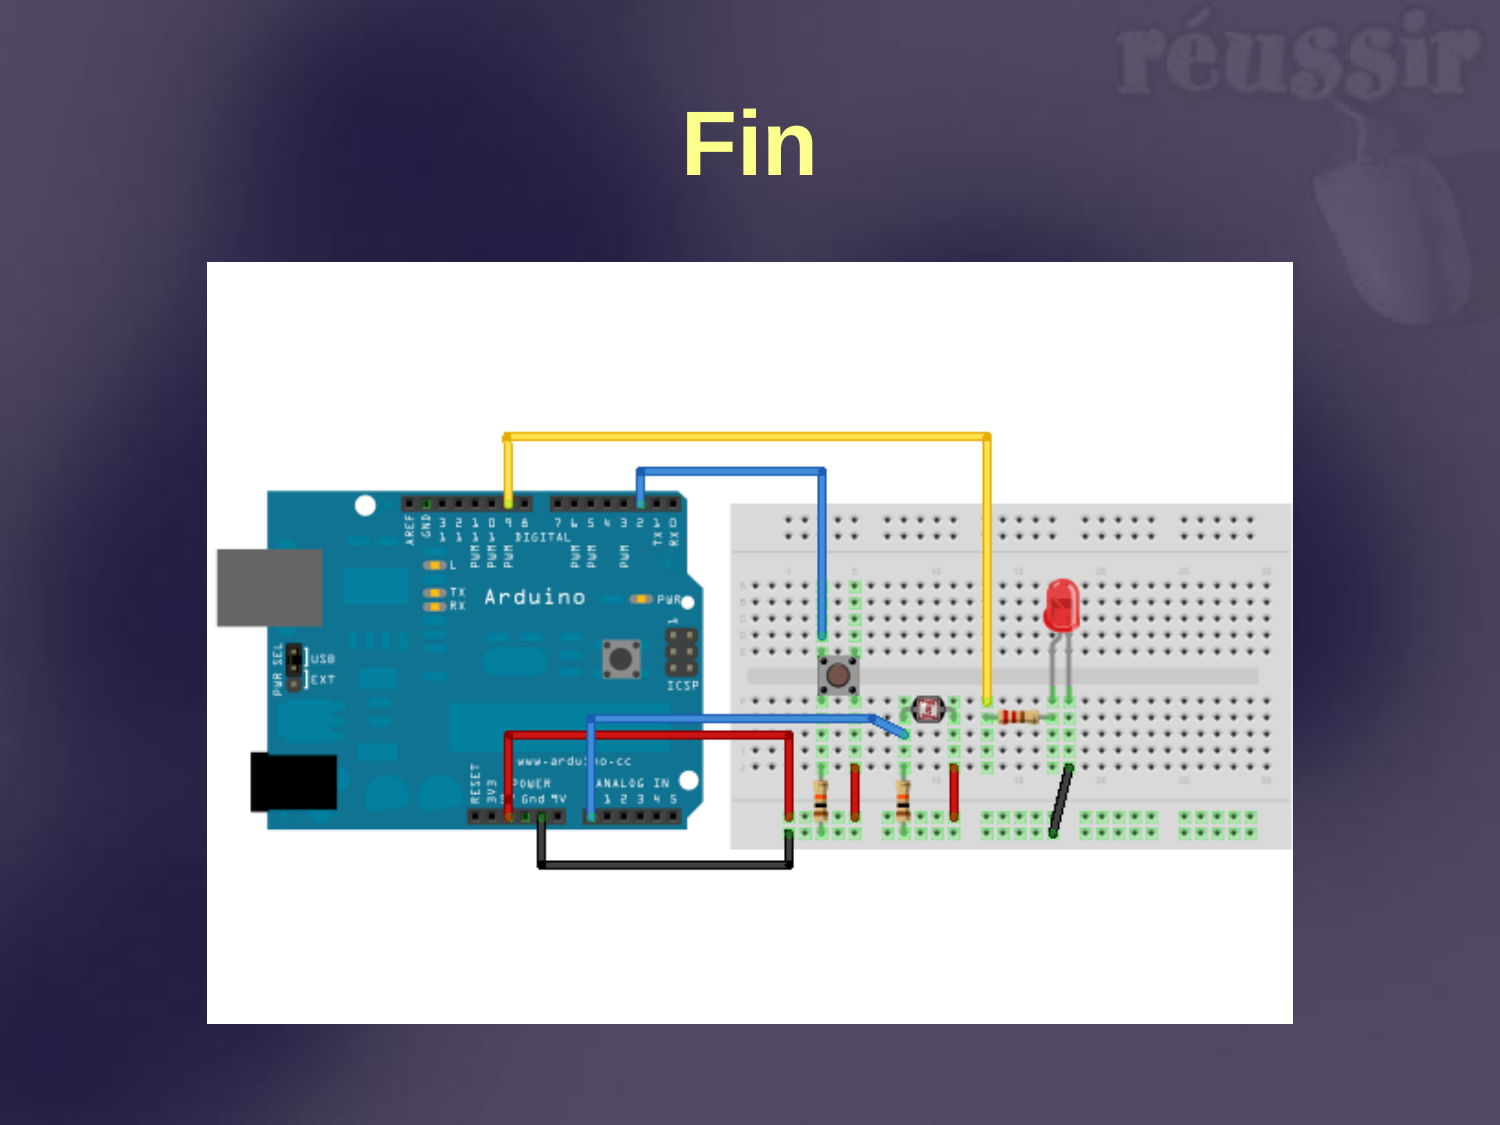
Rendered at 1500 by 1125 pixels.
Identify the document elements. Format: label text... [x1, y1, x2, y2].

title Fin [75, 45, 1425, 233]
picture [0, 0, 1500, 1125]
